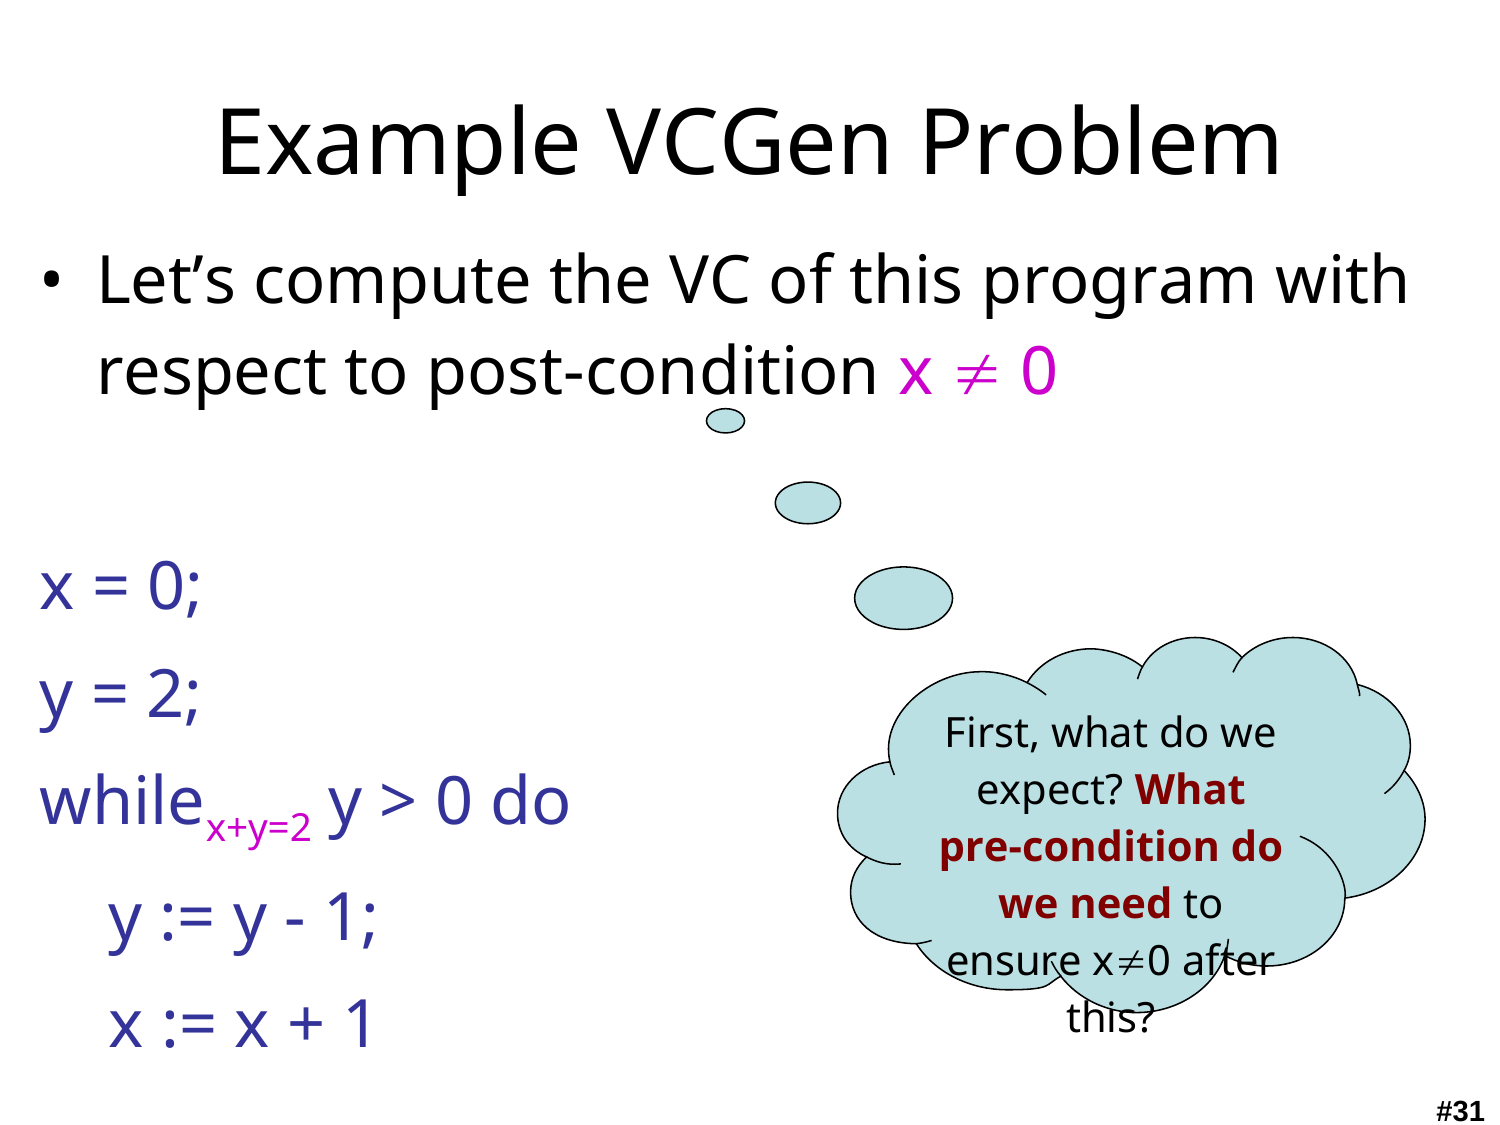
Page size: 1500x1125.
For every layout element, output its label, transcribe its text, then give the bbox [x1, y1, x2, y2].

title Example VCGen Problem [24, 45, 1476, 224]
text_box First, what do we expect? What pre-condition do we need to ensure x0 after this? [775, 482, 841, 524]
list Let’s compute the VC of this program with respect to post-condition x  0 x = 0; y = 2; whilex+y=2 y > 0 do y := y - 1; x := x + 1 [24, 224, 1476, 1070]
text_box First, what do we expect? What pre-condition do we need to ensure x0 after this? [837, 637, 1426, 1013]
text_box First, what do we expect? What pre-condition do we need to ensure x0 after this? [854, 566, 953, 630]
